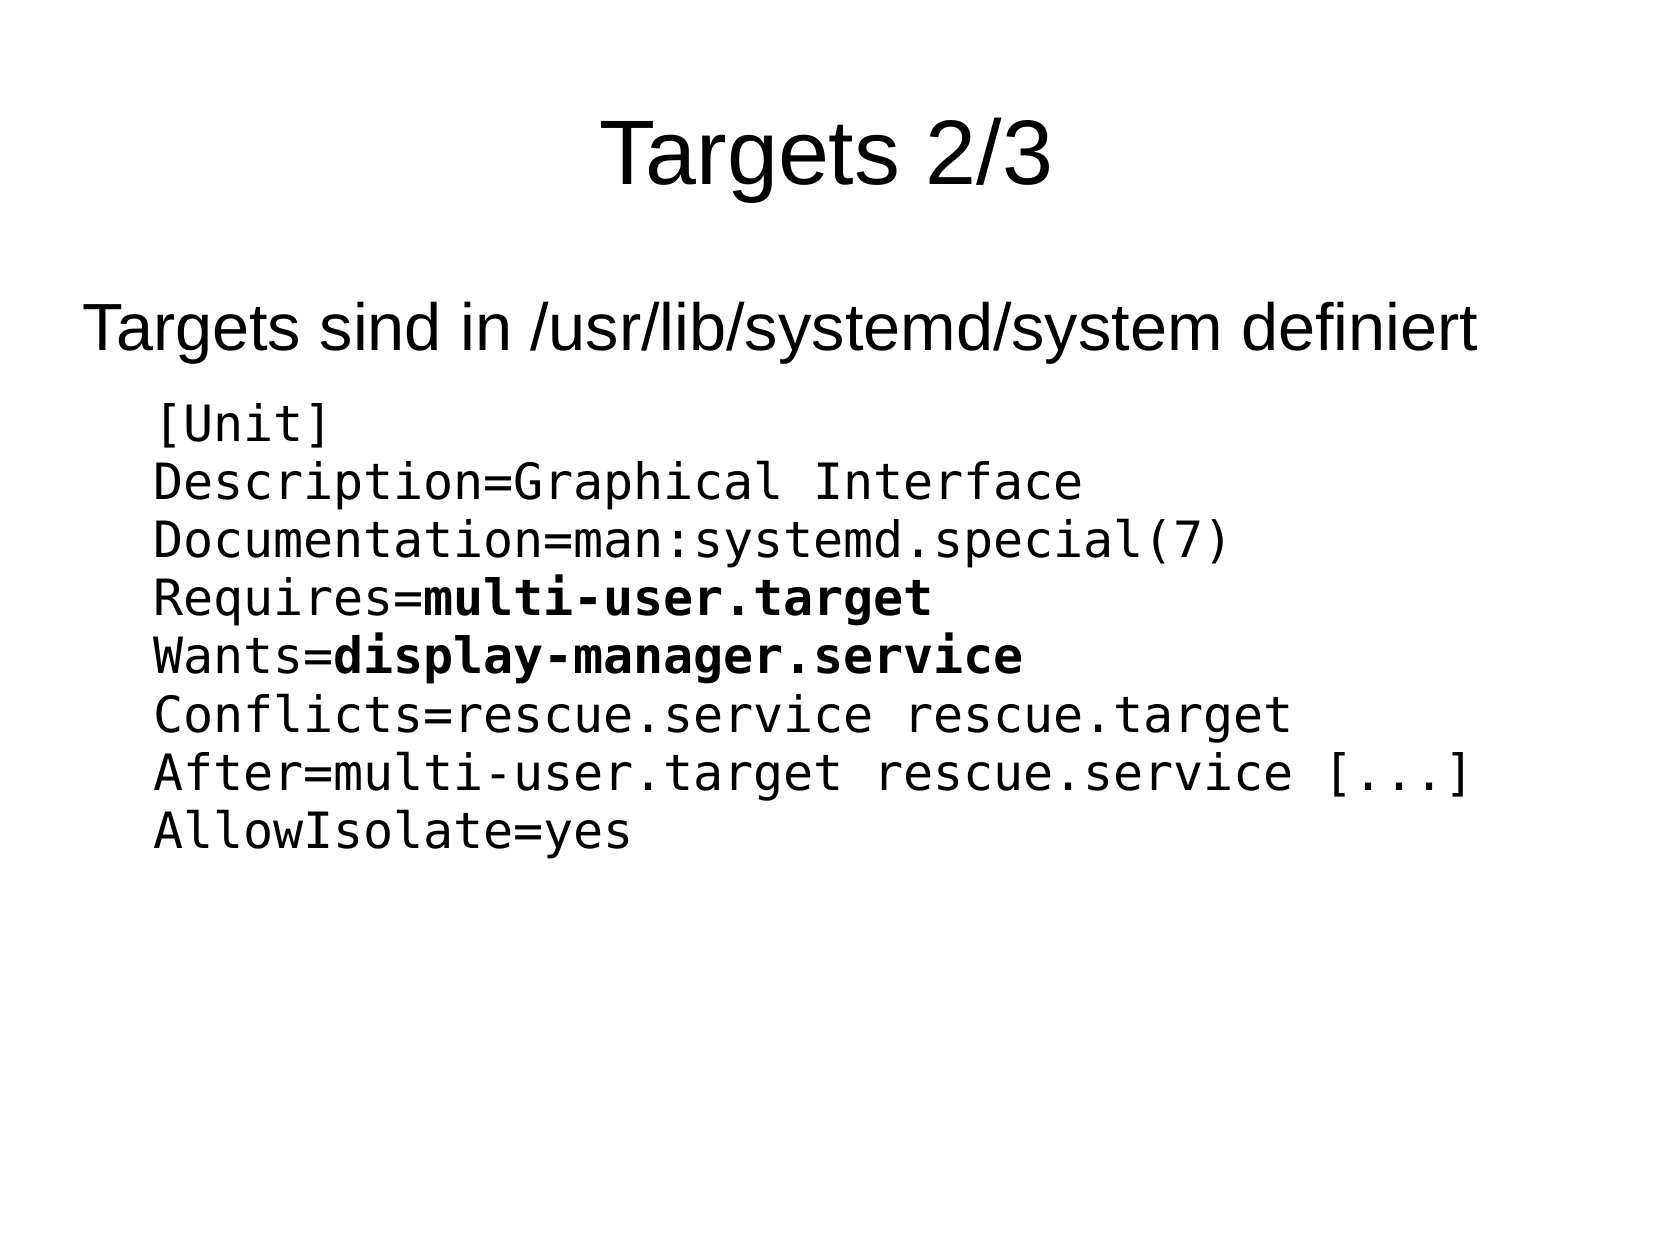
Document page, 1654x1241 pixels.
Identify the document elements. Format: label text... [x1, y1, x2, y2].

title Targets 2/3 [82, 49, 1571, 257]
list Targets sind in /usr/lib/systemd/system definiert [Unit] Description=Graphical Interface Documentation=man:systemd.special(7) Requires=multi-user.target Wants=display-manager.service Conflicts=rescue.service rescue.target After=multi-user.target rescue.service [...] AllowIsolate=yes [82, 290, 1571, 1010]
